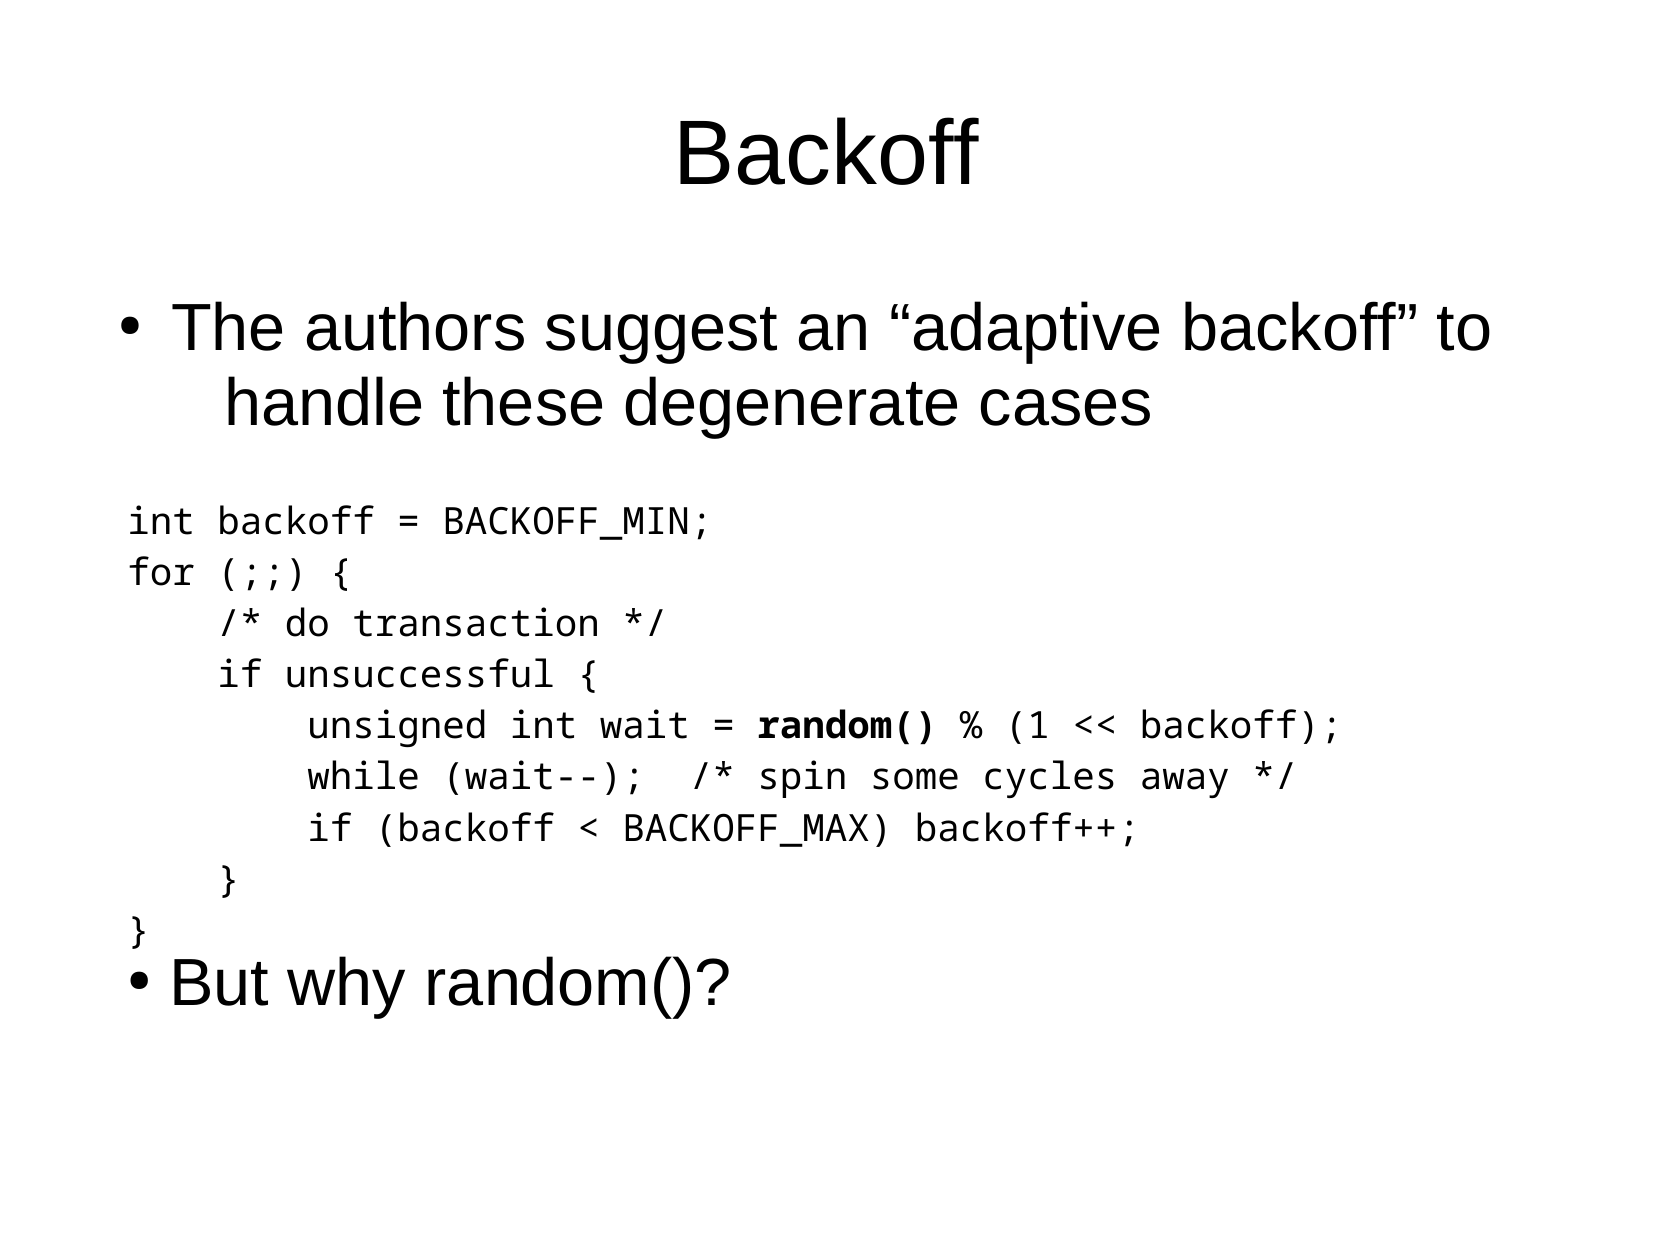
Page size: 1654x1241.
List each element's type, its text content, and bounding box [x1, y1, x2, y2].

text_box But why random()? [112, 937, 1613, 1036]
text_box int backoff = BACKOFF_MIN; for (;;) { /* do transaction */ if unsuccessful { unsigned int wait = random() % (1 << backoff); while (wait--); /* spin some cycles away */ if (backoff < BACKOFF_MAX) backoff++; } } [112, 487, 1613, 896]
list The authors suggest an “adaptive backoff” to handle these degenerate cases [82, 290, 1571, 457]
title Backoff [82, 49, 1571, 257]
